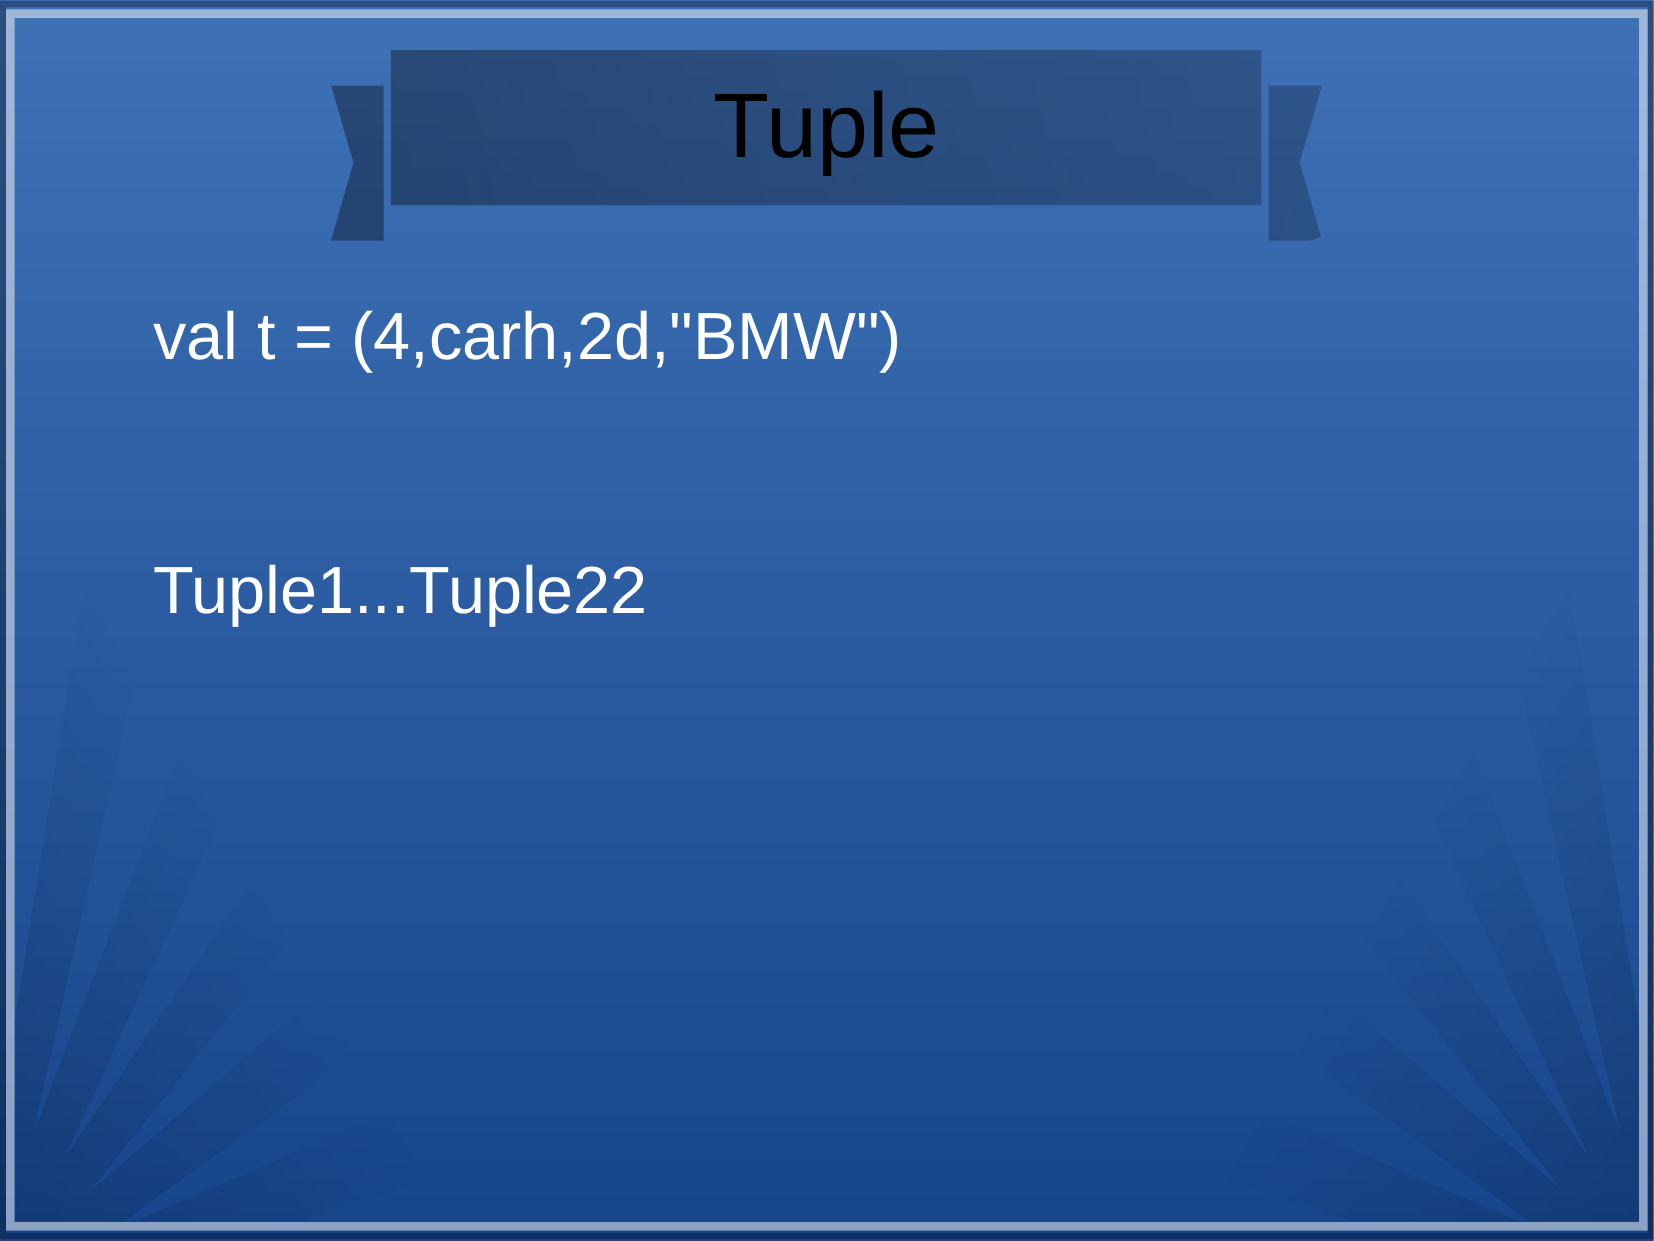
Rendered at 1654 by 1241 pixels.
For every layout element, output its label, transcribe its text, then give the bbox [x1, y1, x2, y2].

list val t = (4,carh,2d,"BMW") Tuple1...Tuple22 [82, 299, 1571, 1241]
title Tuple [389, 47, 1264, 205]
